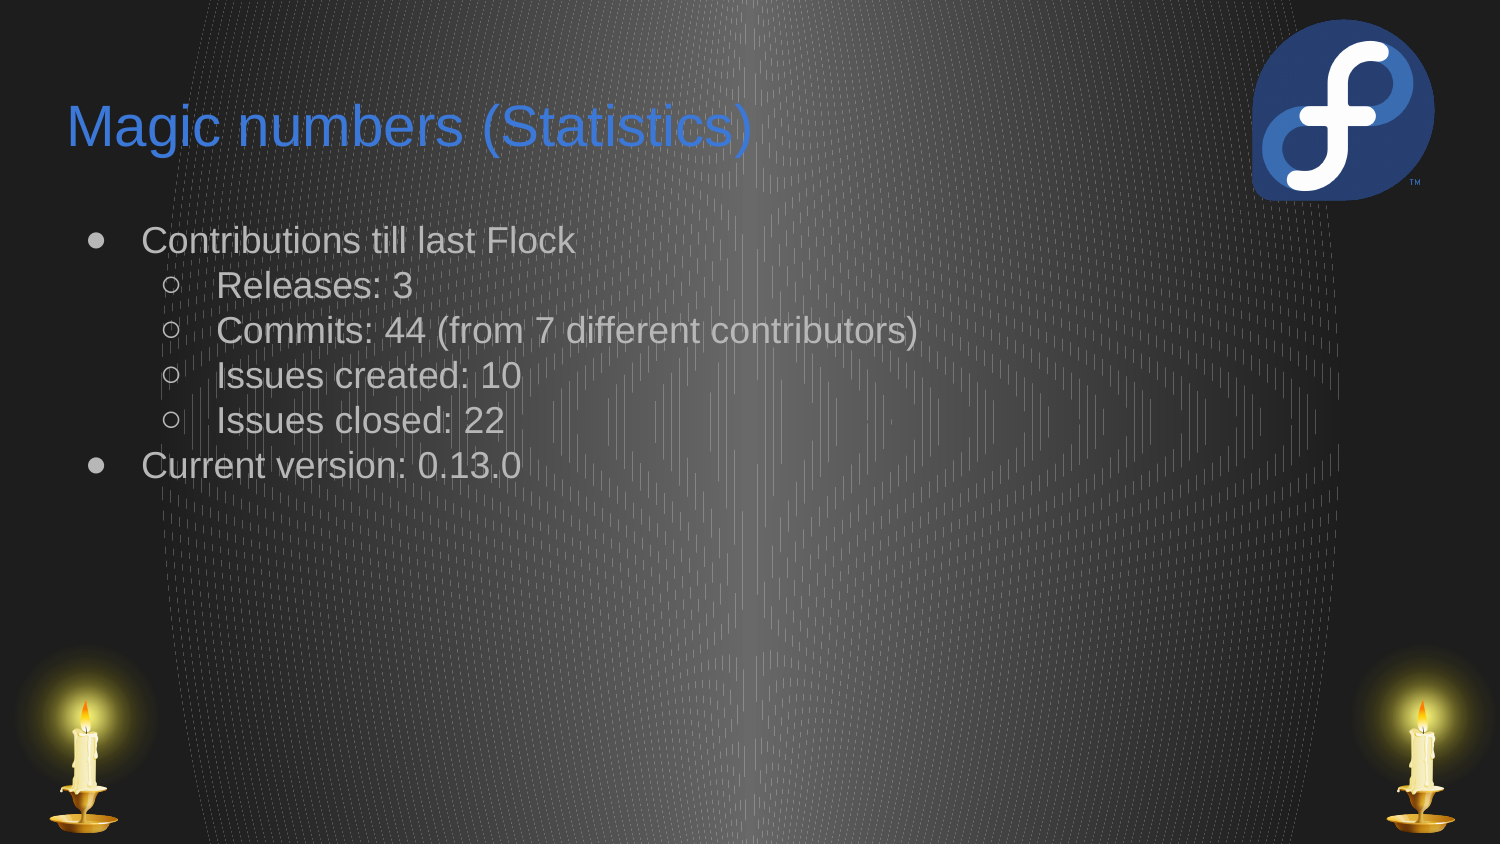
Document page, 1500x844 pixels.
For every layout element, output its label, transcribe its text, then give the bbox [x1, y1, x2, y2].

title Magic numbers (Statistics) [51, 72, 1252, 167]
picture [1347, 640, 1500, 835]
picture [1252, 19, 1435, 201]
picture [10, 640, 163, 835]
text_box Contributions till last Flock Releases: 3 Commits: 44 (from 7 different contributors) Issues created: 10 Issues closed: 22 Current version: 0.13.0 [51, 200, 1434, 796]
